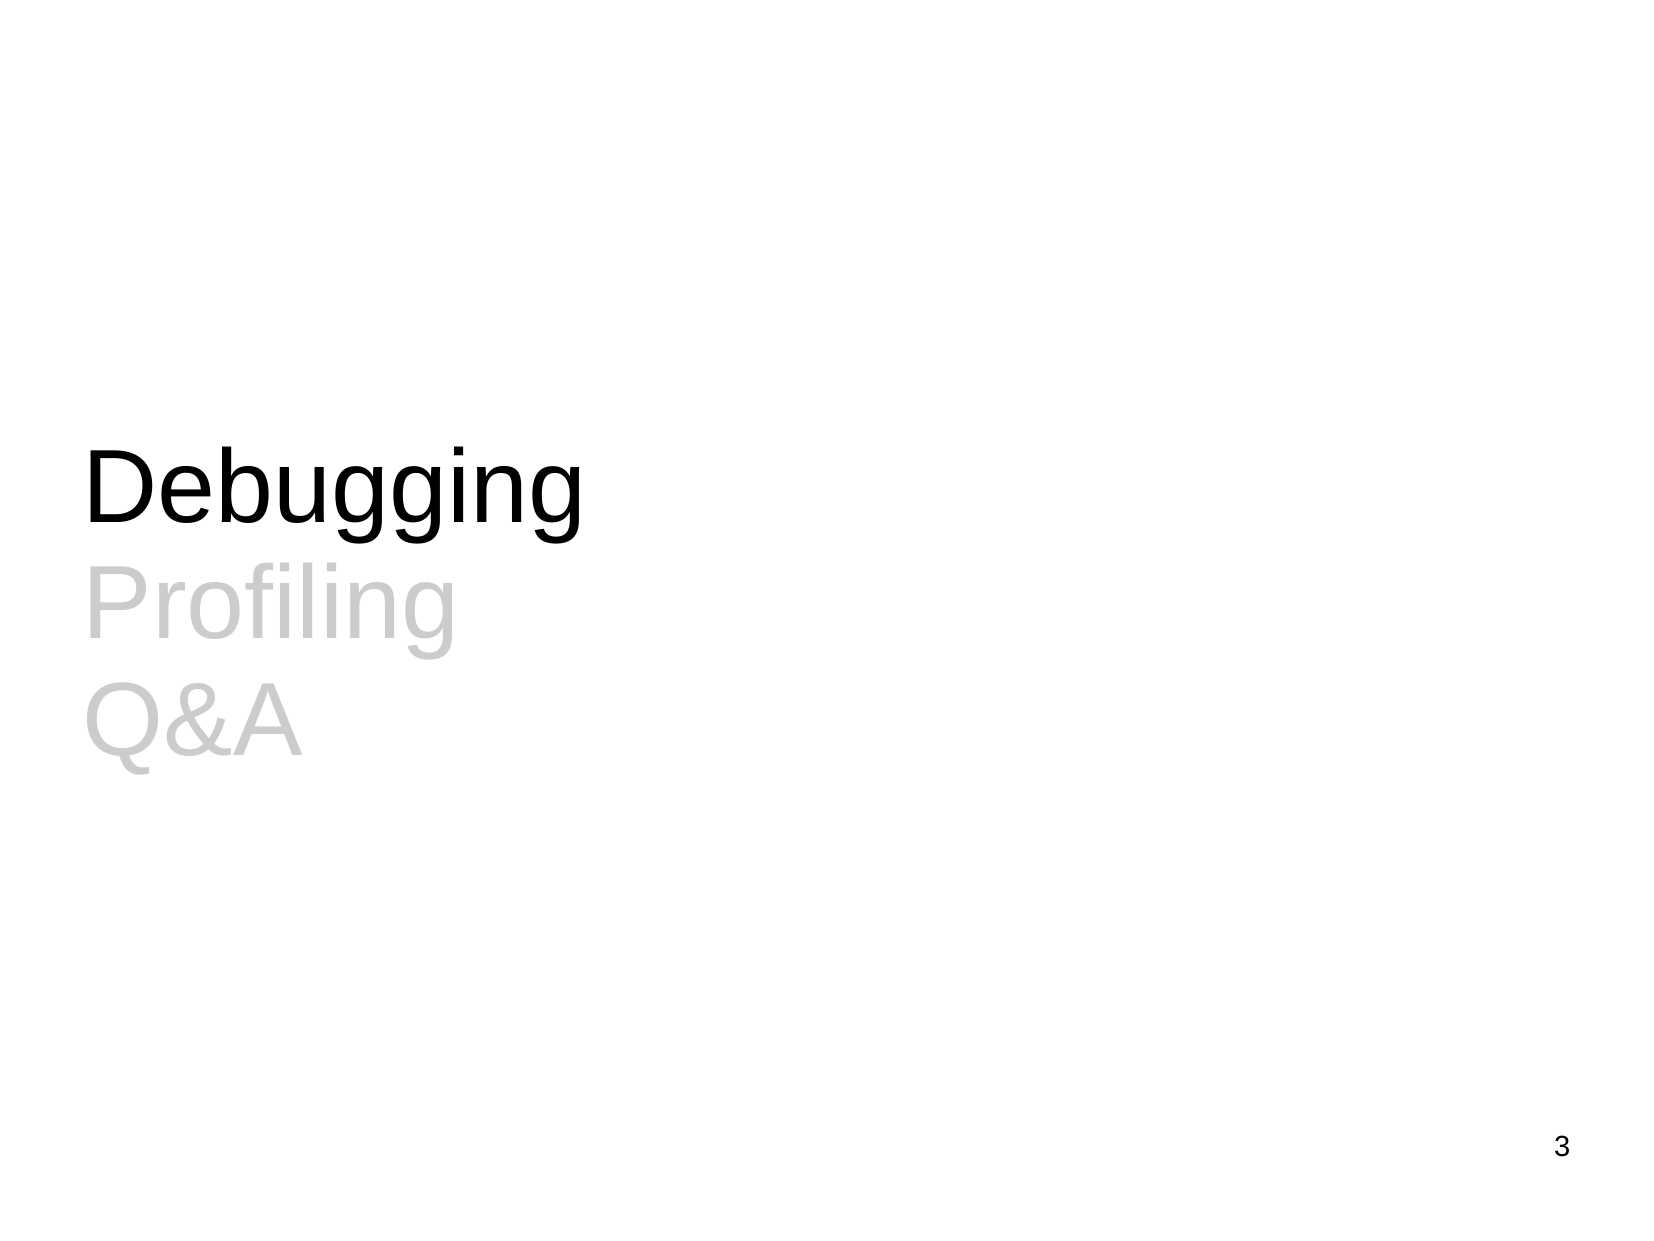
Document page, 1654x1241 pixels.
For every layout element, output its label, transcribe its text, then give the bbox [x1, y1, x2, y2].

subtitle Debugging Profiling Q&A [82, 243, 1538, 963]
